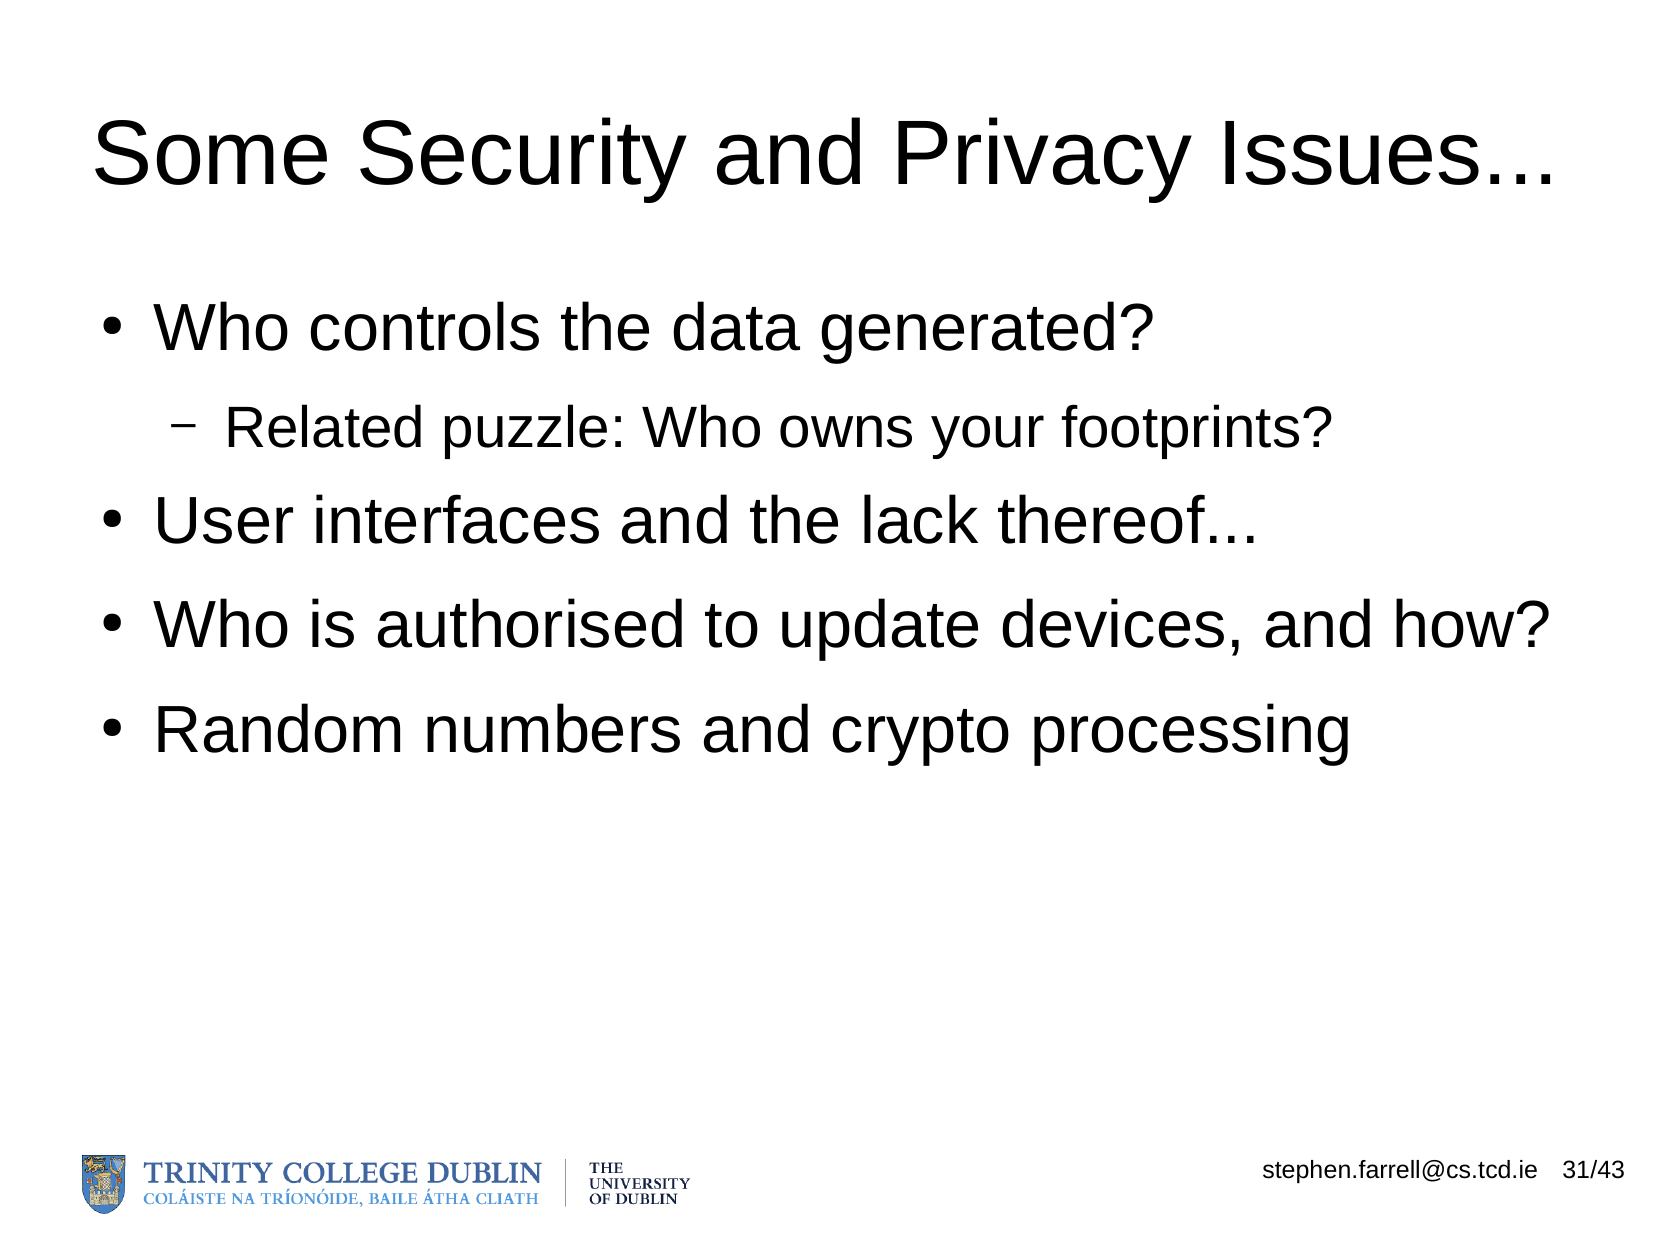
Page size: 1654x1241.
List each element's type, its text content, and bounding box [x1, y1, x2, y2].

picture [82, 1155, 694, 1214]
title Some Security and Privacy Issues... [82, 49, 1571, 257]
list Who controls the data generated? Related puzzle: Who owns your footprints? User interfaces and the lack thereof... Who is authorised to update devices, and how? Random numbers and crypto processing [82, 290, 1571, 1010]
